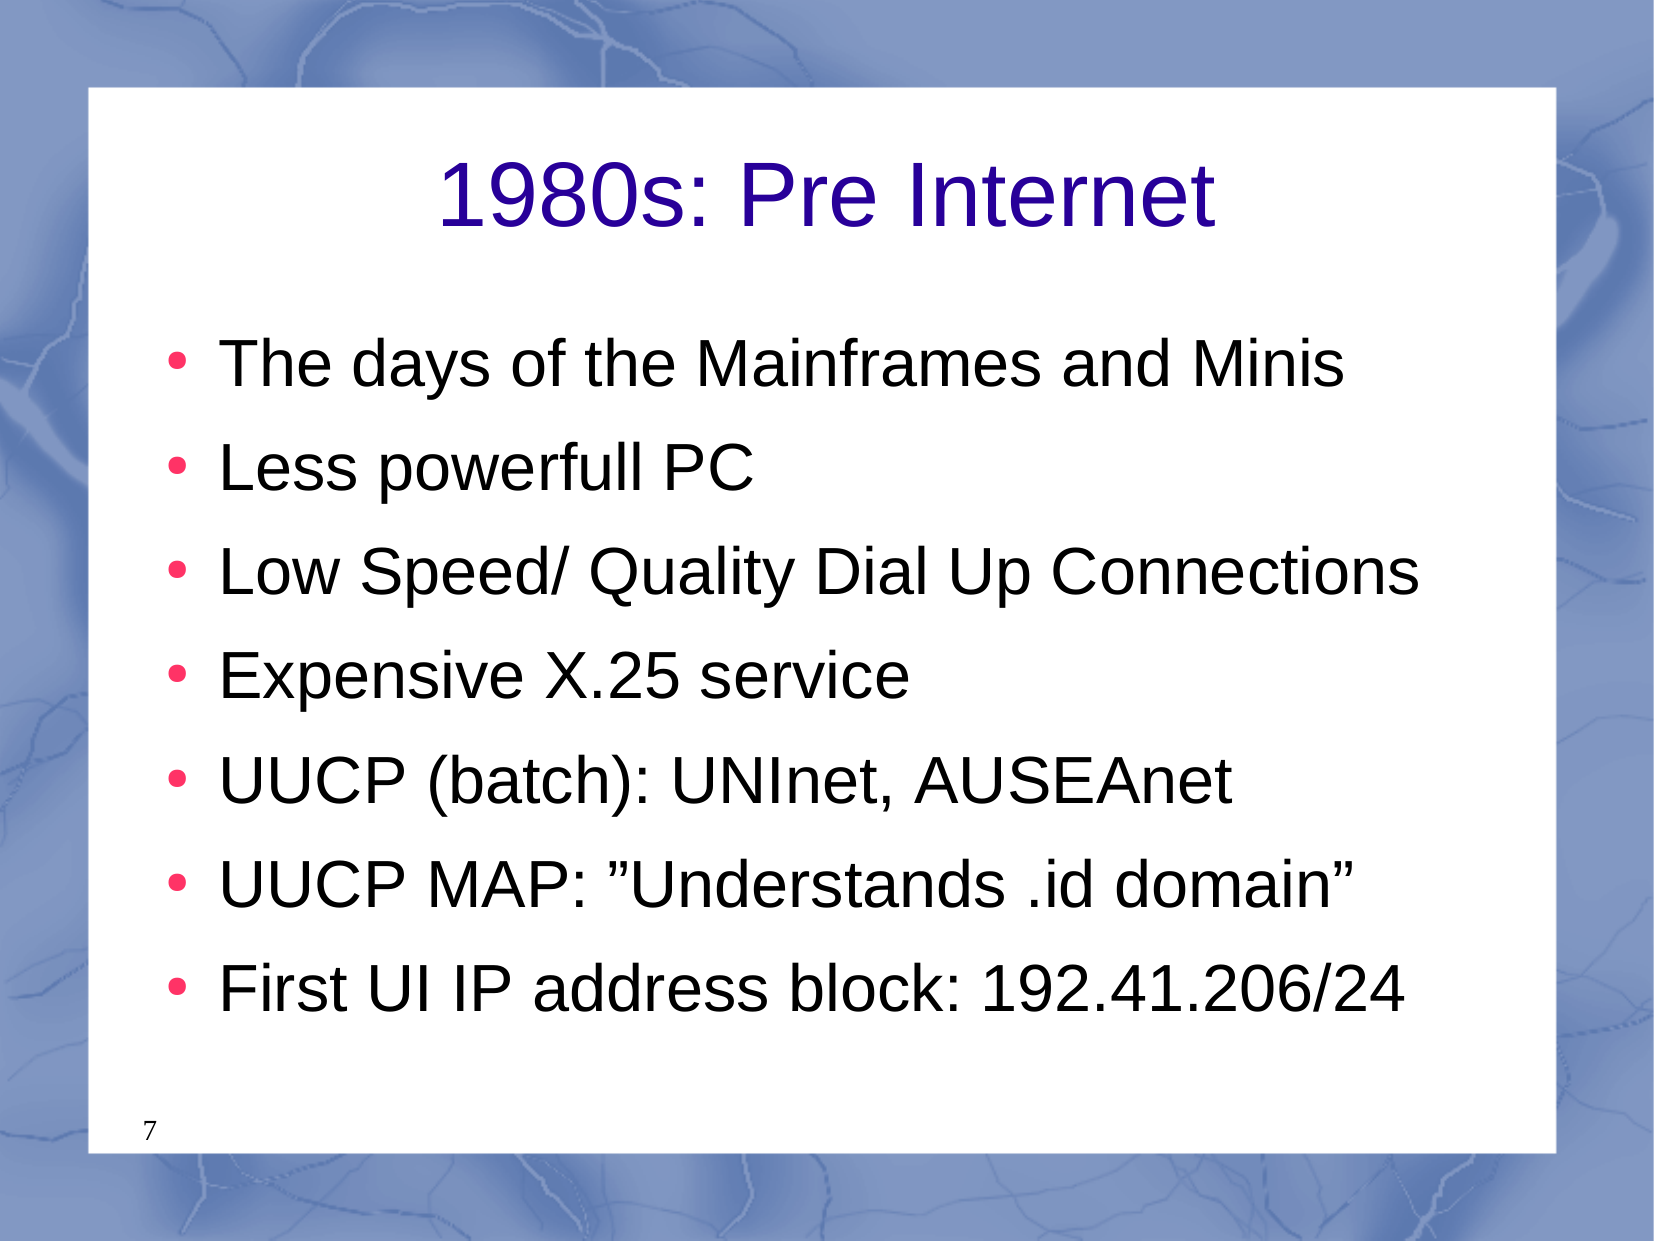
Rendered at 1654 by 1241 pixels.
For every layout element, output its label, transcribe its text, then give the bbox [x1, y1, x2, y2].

list The days of the Mainframes and Minis Less powerfull PC Low Speed/ Quality Dial Up Connections Expensive X.25 service UUCP (batch): UNInet, AUSEAnet UUCP MAP: ”Understands .id domain” First UI IP address block: 192.41.206/24 [147, 325, 1506, 1130]
title 1980s: Pre Internet [118, 98, 1536, 291]
picture [0, 0, 1654, 1241]
